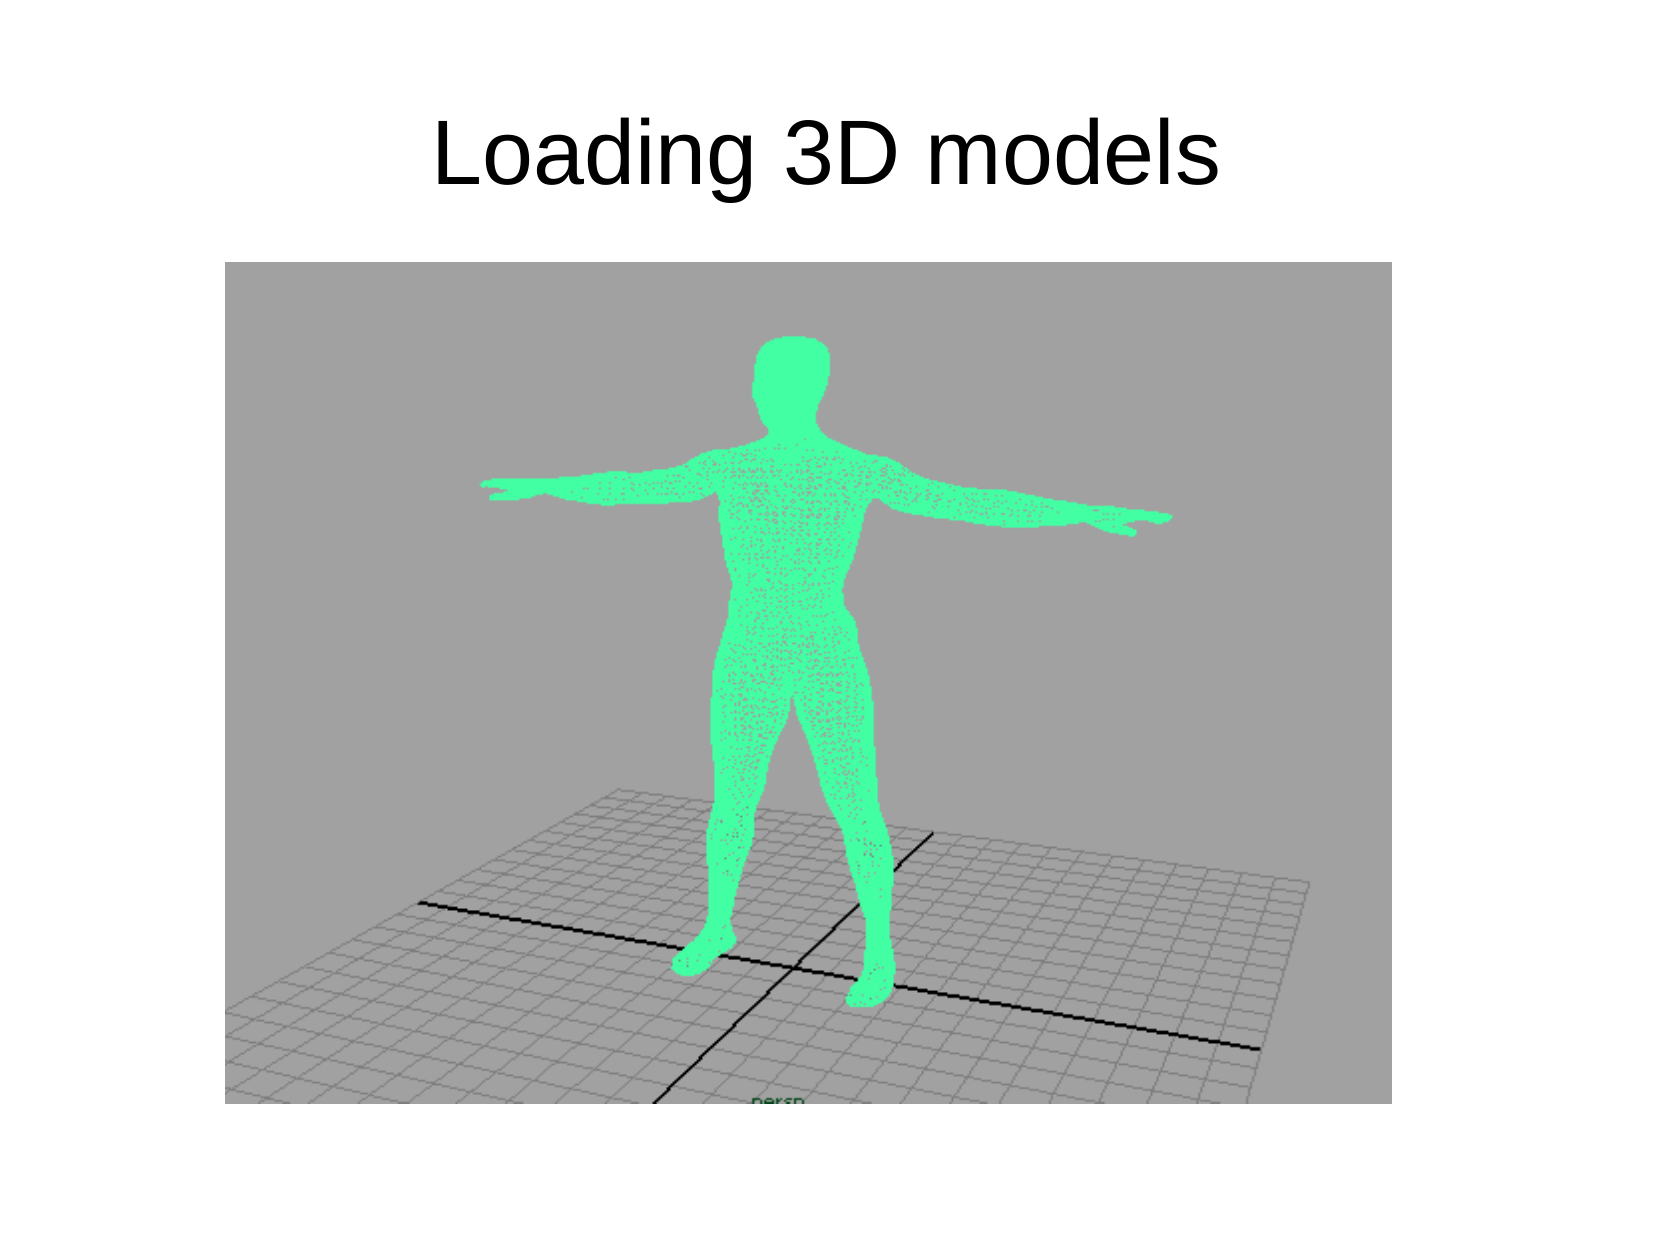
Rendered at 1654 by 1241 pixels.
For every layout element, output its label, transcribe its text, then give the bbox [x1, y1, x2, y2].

picture [225, 262, 1392, 1104]
title Loading 3D models [82, 49, 1571, 257]
